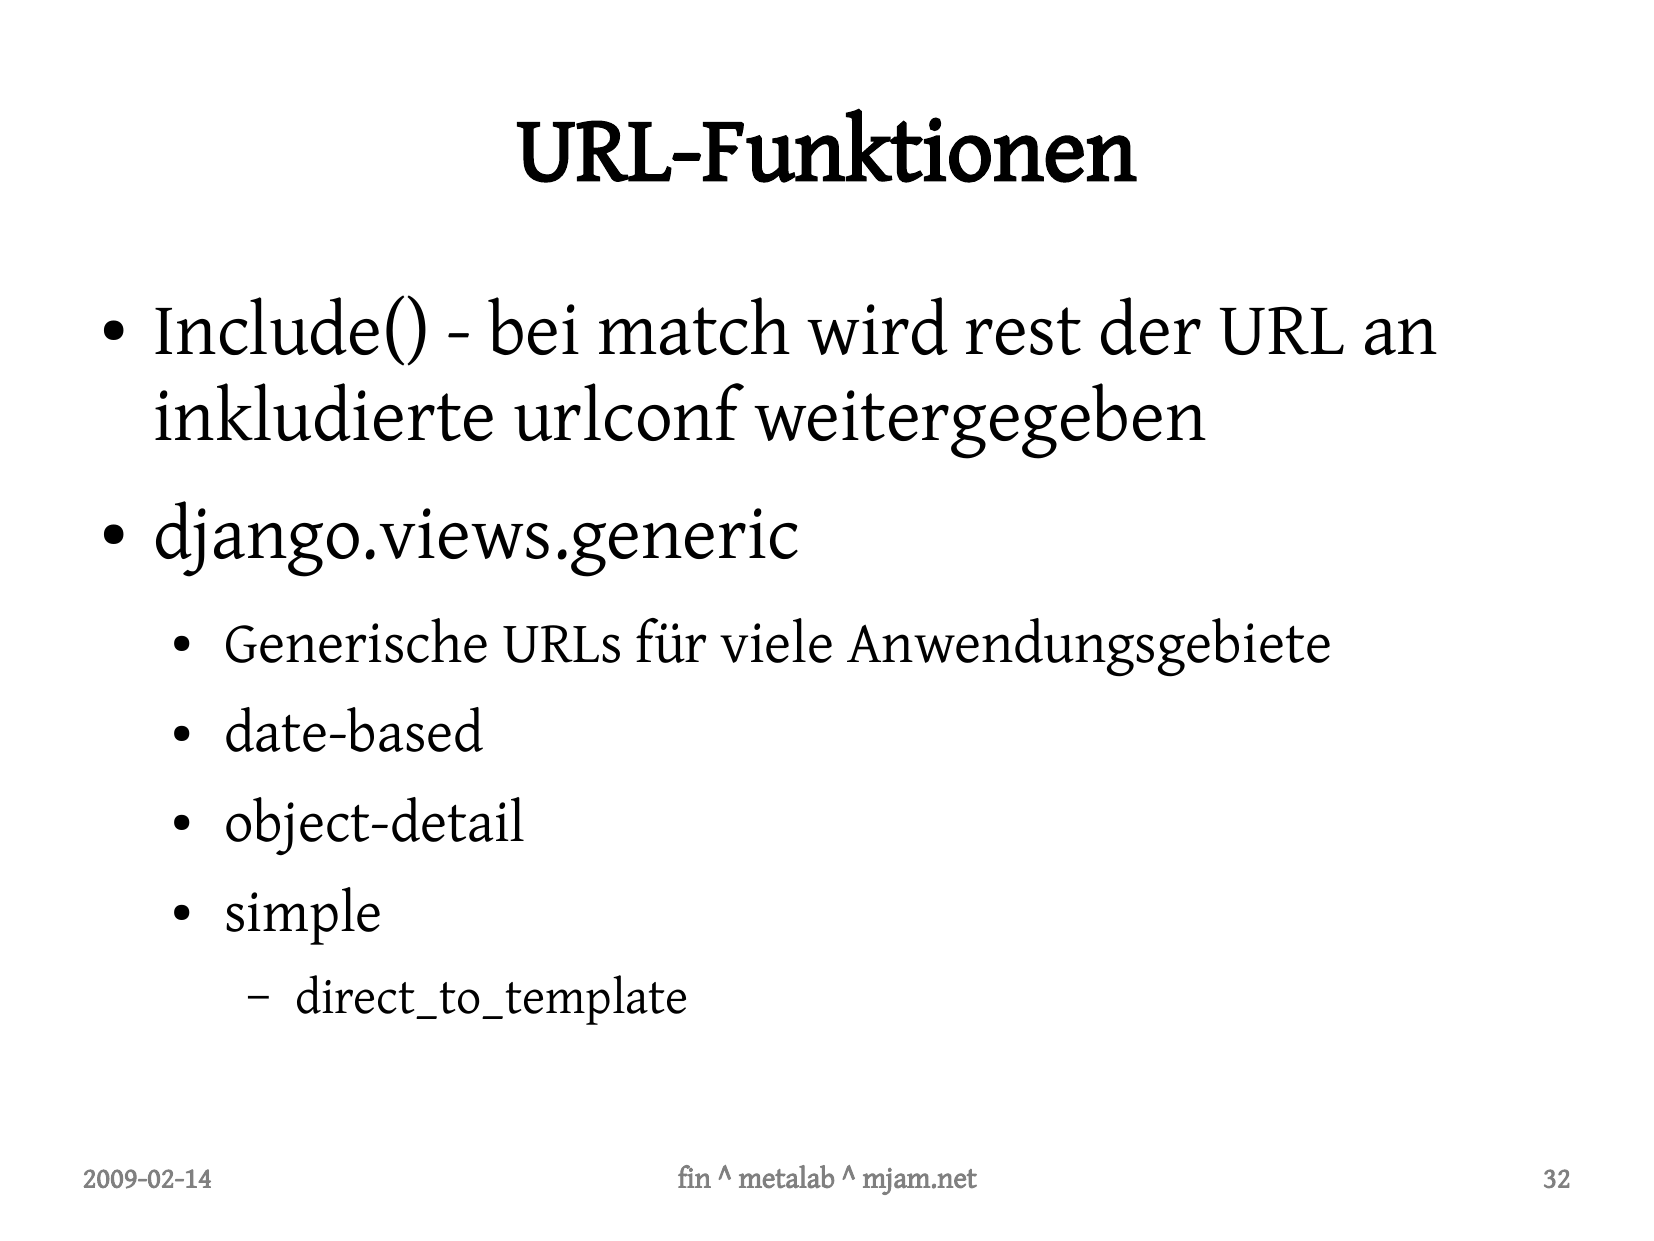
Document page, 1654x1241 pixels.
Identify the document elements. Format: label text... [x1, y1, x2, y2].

list Include() - bei match wird rest der URL an inkludierte urlconf weitergegeben django.views.generic Generische URLs für viele Anwendungsgebiete date-based object-detail simple direct_to_template [82, 290, 1571, 1094]
title URL-Funktionen [82, 56, 1571, 250]
